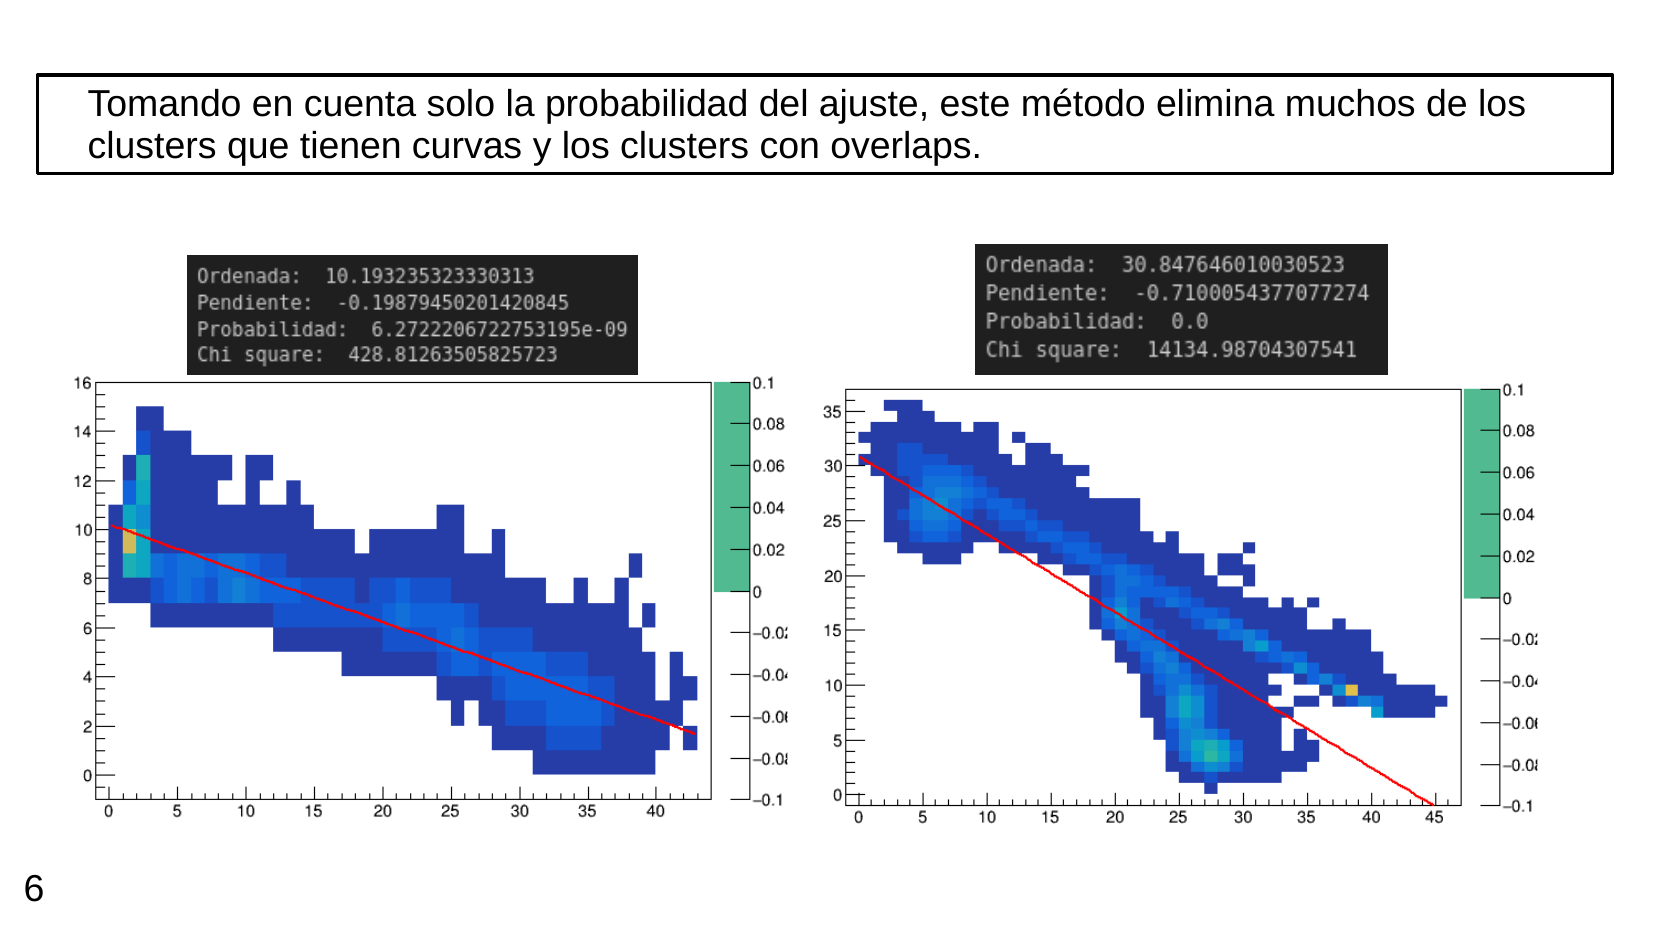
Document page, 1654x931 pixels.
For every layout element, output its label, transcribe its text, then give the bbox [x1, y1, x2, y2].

picture [72, 255, 788, 826]
picture [806, 244, 1538, 826]
text_box <number> [8, 860, 638, 931]
text_box Tomando en cuenta solo la probabilidad del ajuste, este método elimina muchos de los clusters que tienen curvas y los clusters con overlaps. [37, 75, 1613, 174]
